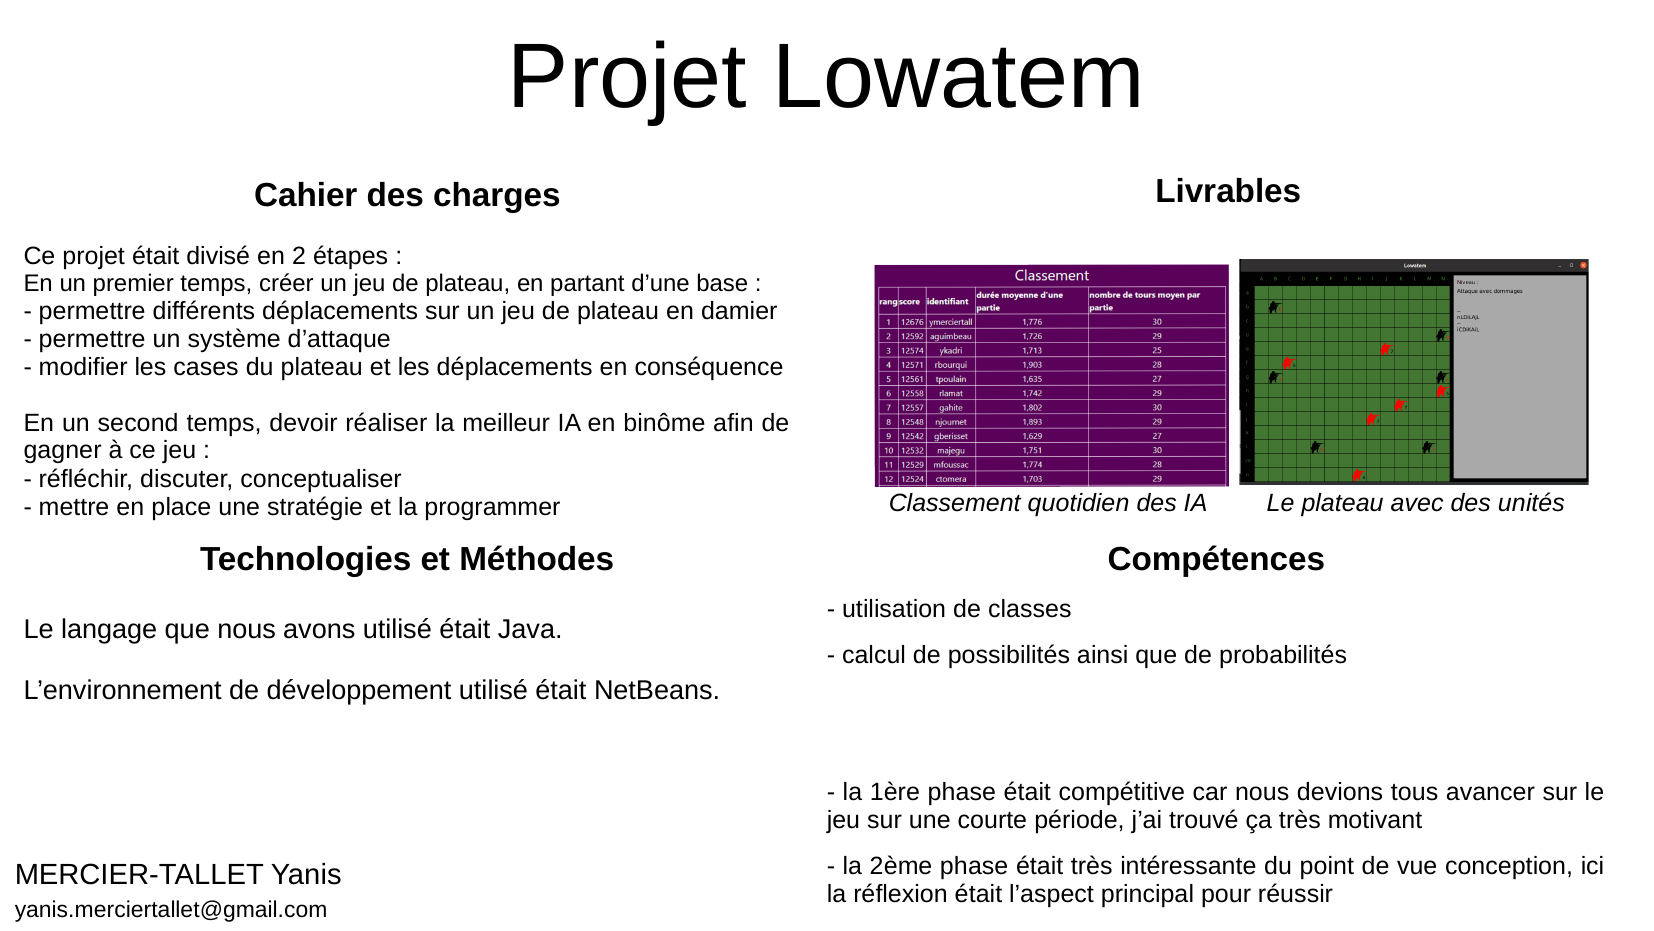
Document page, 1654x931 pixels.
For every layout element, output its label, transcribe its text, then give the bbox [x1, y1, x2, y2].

text_box Compétences - utilisation de classes - calcul de possibilités ainsi que de probabilités - la 1ère phase était compétitive car nous devions tous avancer sur le jeu sur une courte période, j’ai trouvé ça très motivant - la 2ème phase était très intéressante du point de vue conception, ici la réflexion était l’aspect principal pour réussir [826, 540, 1607, 910]
picture [874, 264, 1229, 487]
title Projet Lowatem [82, 0, 1571, 154]
text_box Classement quotidien des IA [874, 480, 1264, 562]
picture [1239, 259, 1589, 485]
text_box Cahier des charges Ce projet était divisé en 2 étapes : En un premier temps, créer un jeu de plateau, en partant d’une base : - permettre différents déplacements sur un jeu de plateau en damier - permettre un système d’attaque - modifier les cases du plateau et les déplacements en conséquence En un second temps, devoir réaliser la meilleur IA en binôme afin de gagner à ce jeu : - réfléchir, discuter, conceptualiser - mettre en place une stratégie et la programmer [23, 141, 792, 540]
text_box Livrables [826, 165, 1630, 218]
text_box yanis.merciertallet@gmail.com [0, 889, 591, 931]
text_box MERCIER-TALLET Yanis [0, 850, 461, 889]
text_box Le plateau avec des unités [1264, 480, 1642, 562]
text_box Technologies et Méthodes Le langage que nous avons utilisé était Java. L’environnement de développement utilisé était NetBeans. [23, 540, 792, 898]
